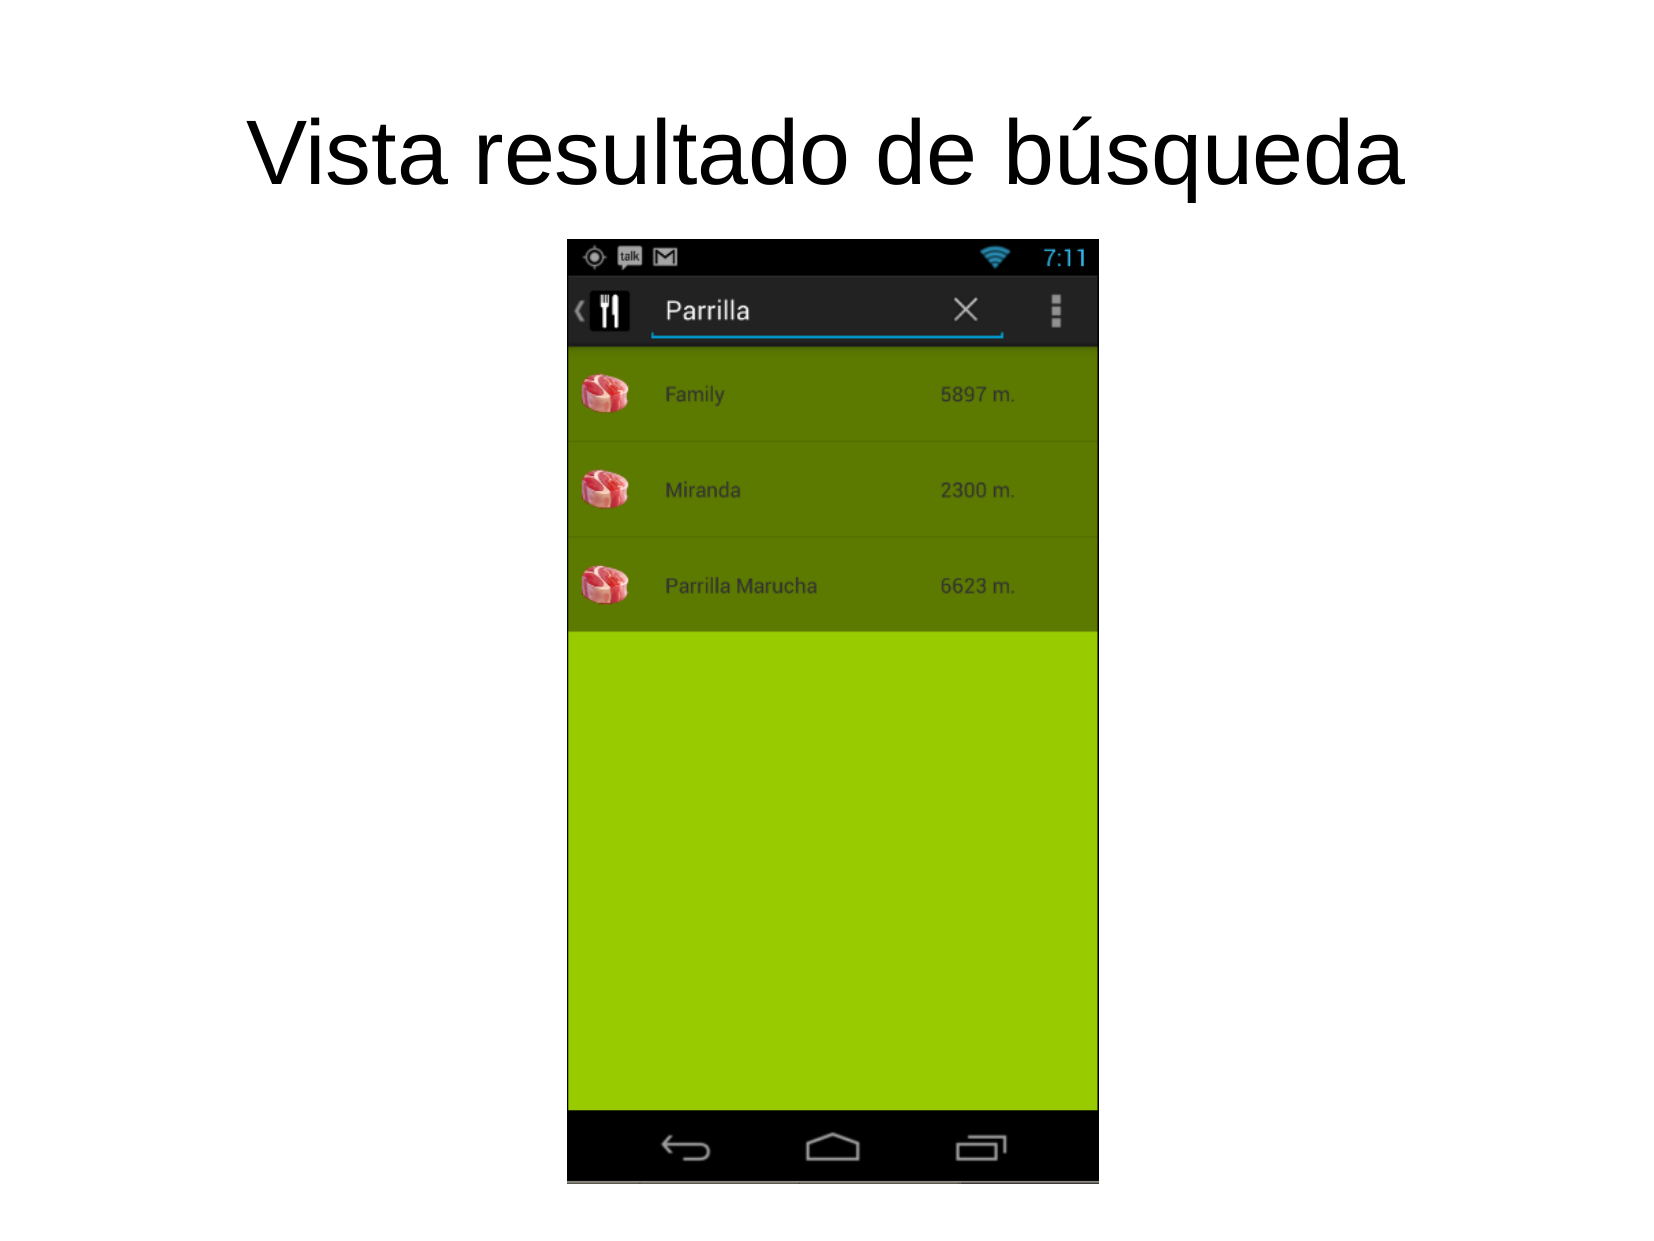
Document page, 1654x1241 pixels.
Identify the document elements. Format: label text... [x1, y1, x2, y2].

picture [567, 239, 1099, 1184]
title Vista resultado de búsqueda [82, 49, 1571, 257]
